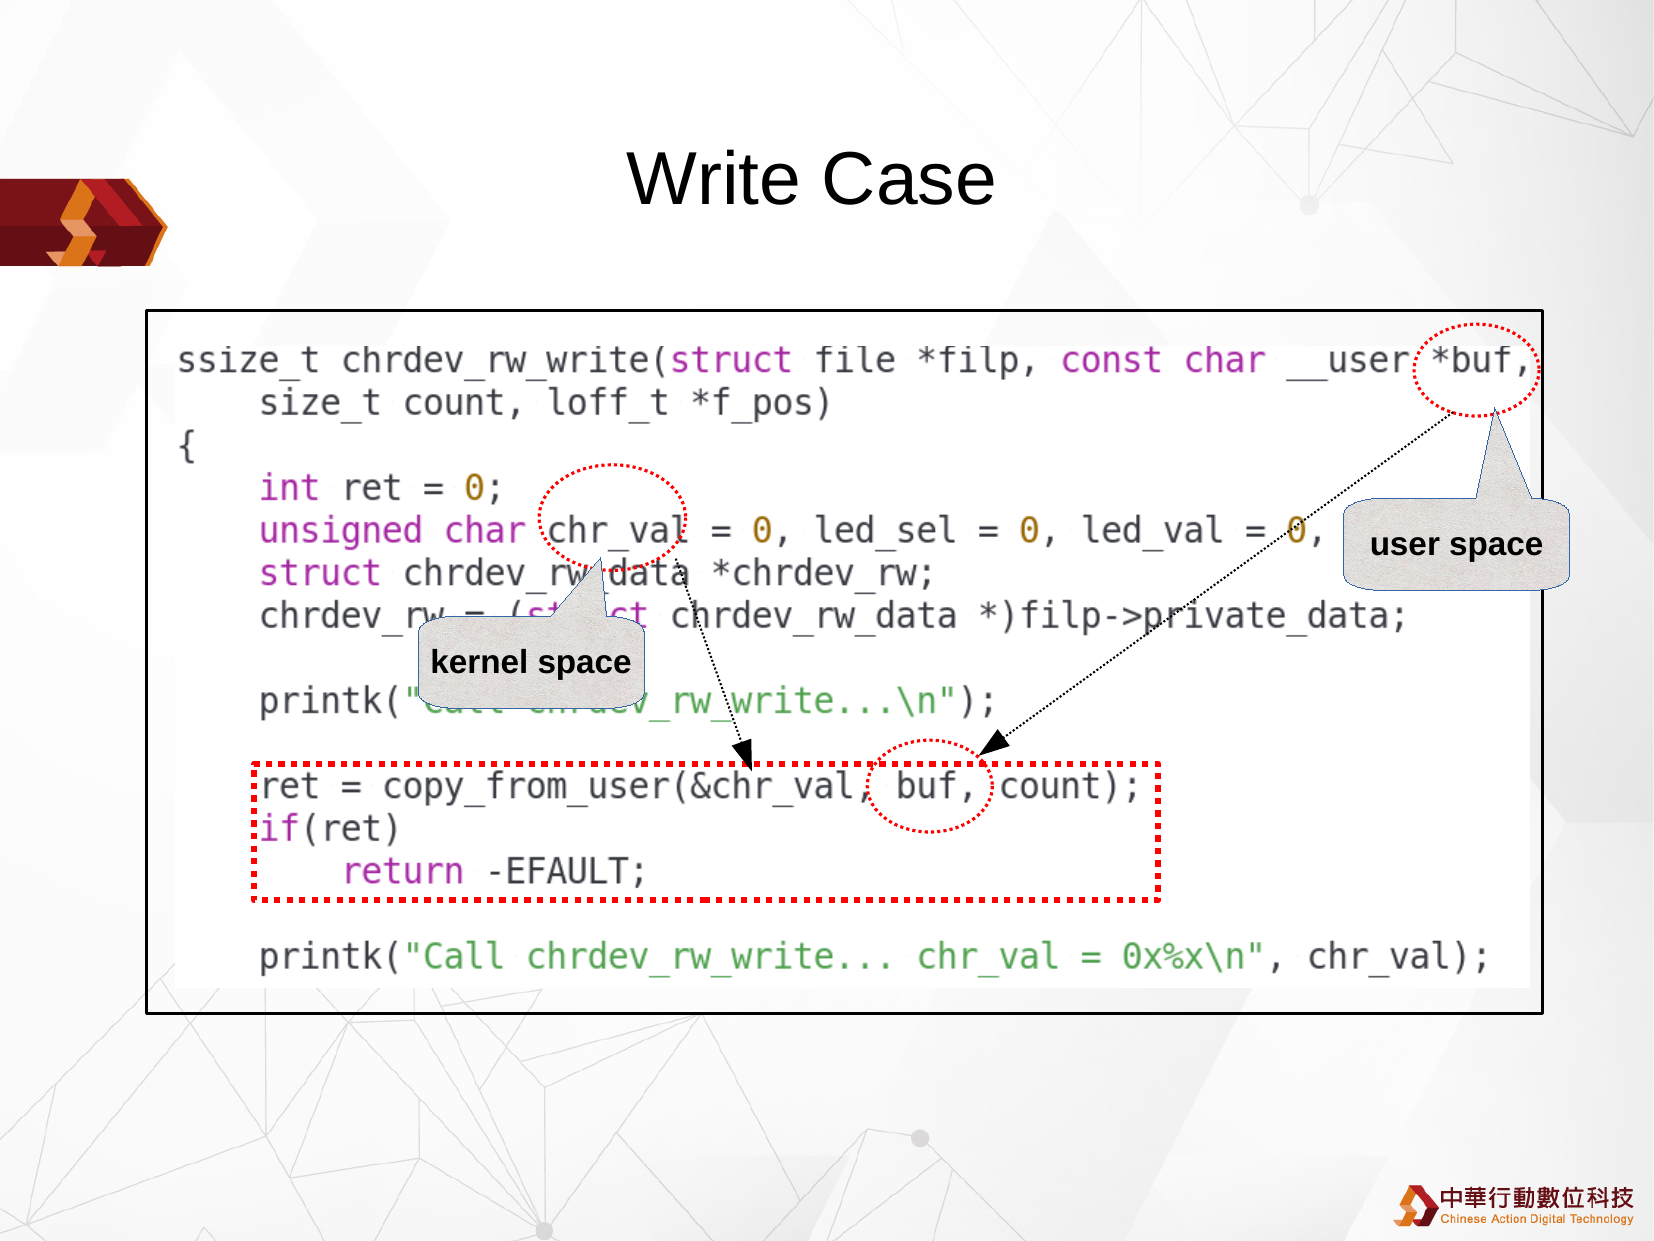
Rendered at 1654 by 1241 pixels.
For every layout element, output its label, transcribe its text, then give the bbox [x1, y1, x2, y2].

text_box kernel space [418, 557, 645, 709]
text_box user space [1343, 407, 1570, 591]
title Write Case [118, 94, 1506, 263]
picture [0, 0, 1654, 1241]
